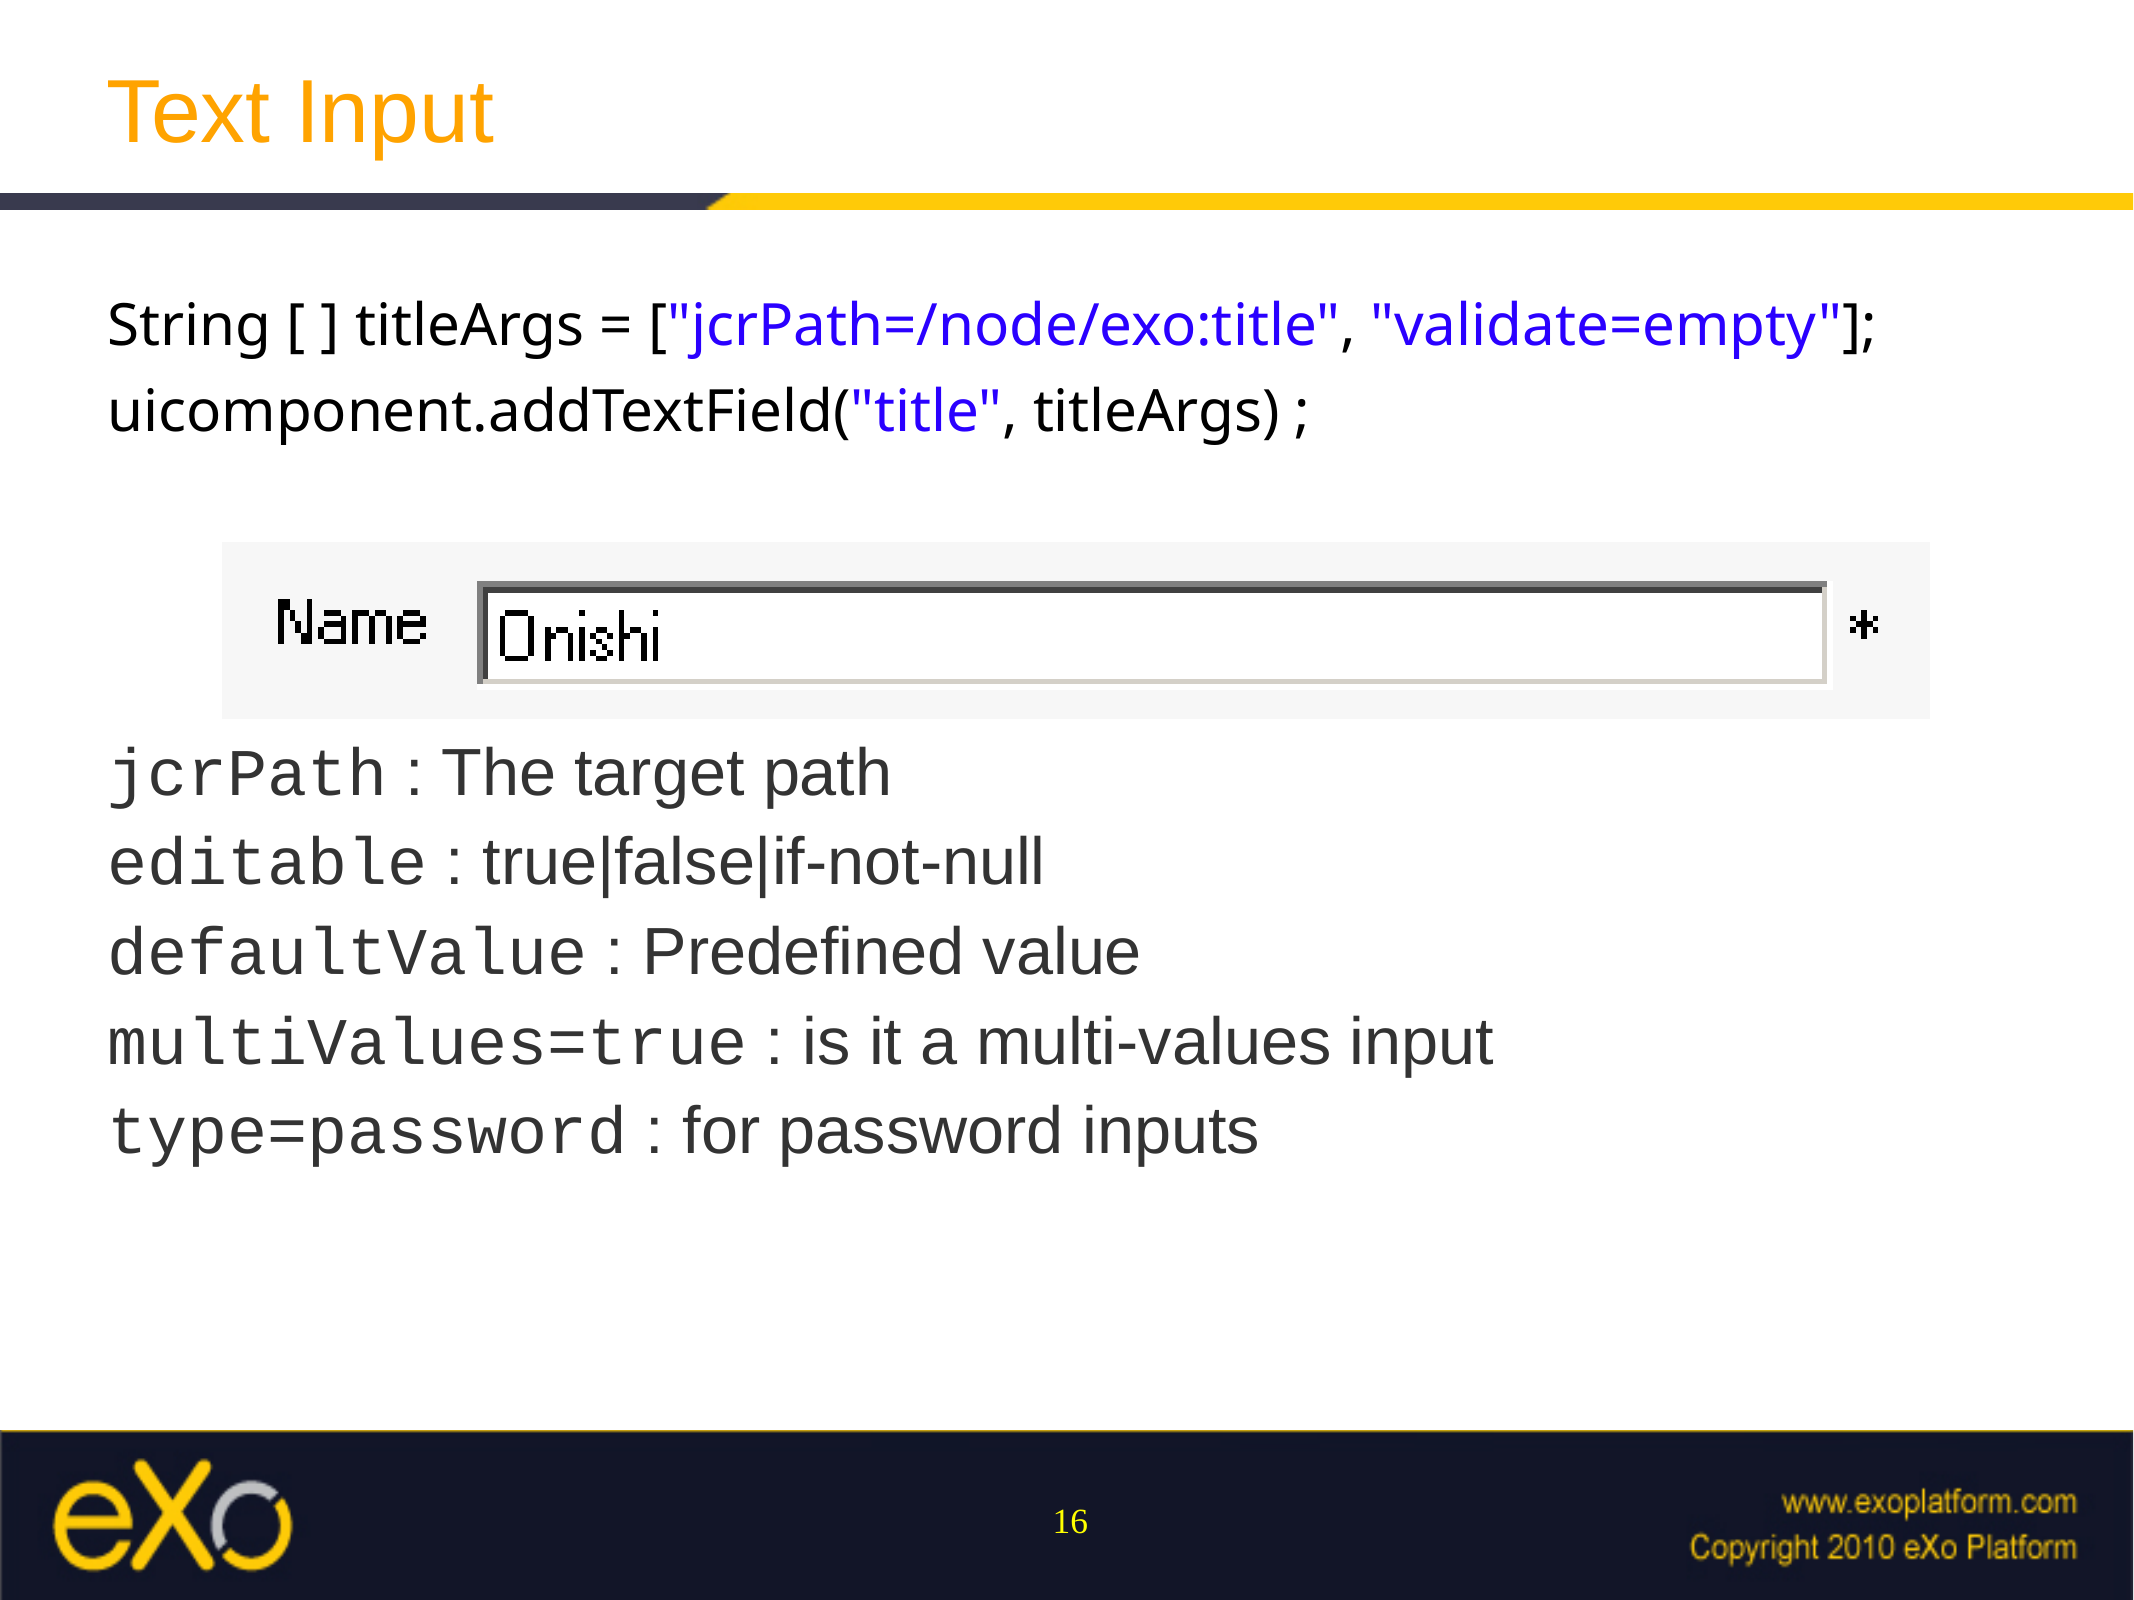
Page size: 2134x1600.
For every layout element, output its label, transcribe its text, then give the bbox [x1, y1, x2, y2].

title Text Input [106, 55, 2025, 184]
list String [ ] titleArgs = ["jcrPath=/node/exo:title", "validate=empty"]; uicomponent.addTextField("title", titleArgs) ; jcrPath : The target path editable : true|false|if-not-null defaultValue : Predefined value multiValues=true : is it a multi-values input type=password : for password inputs [106, 287, 2025, 1317]
picture [222, 542, 1930, 719]
picture [0, 193, 2134, 210]
picture [0, 1430, 2134, 1600]
